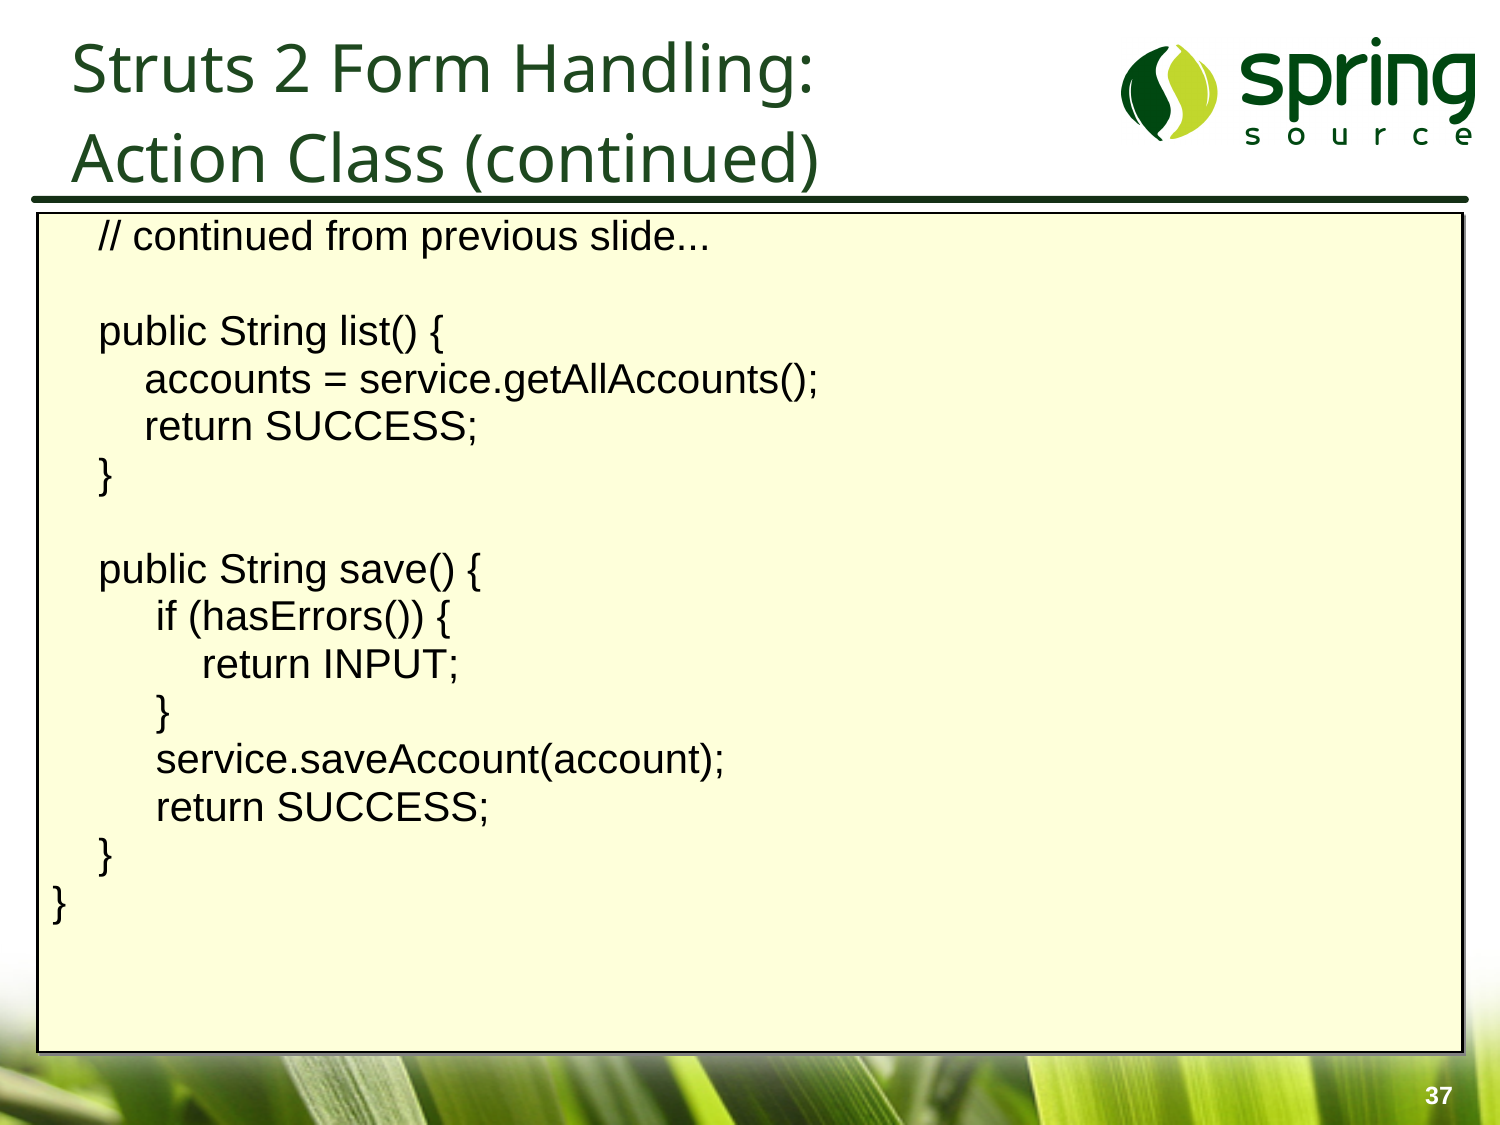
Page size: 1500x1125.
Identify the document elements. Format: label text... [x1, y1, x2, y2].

picture [0, 944, 1500, 1125]
title Struts 2 Form Handling: Action Class (continued) [56, 13, 1089, 191]
text_box // continued from previous slide... public String list() { accounts = service.getAllAccounts(); return SUCCESS; } public String save() { if (hasErrors()) { return INPUT; } service.saveAccount(account); return SUCCESS; } } [37, 213, 1463, 1053]
picture [1121, 37, 1475, 145]
